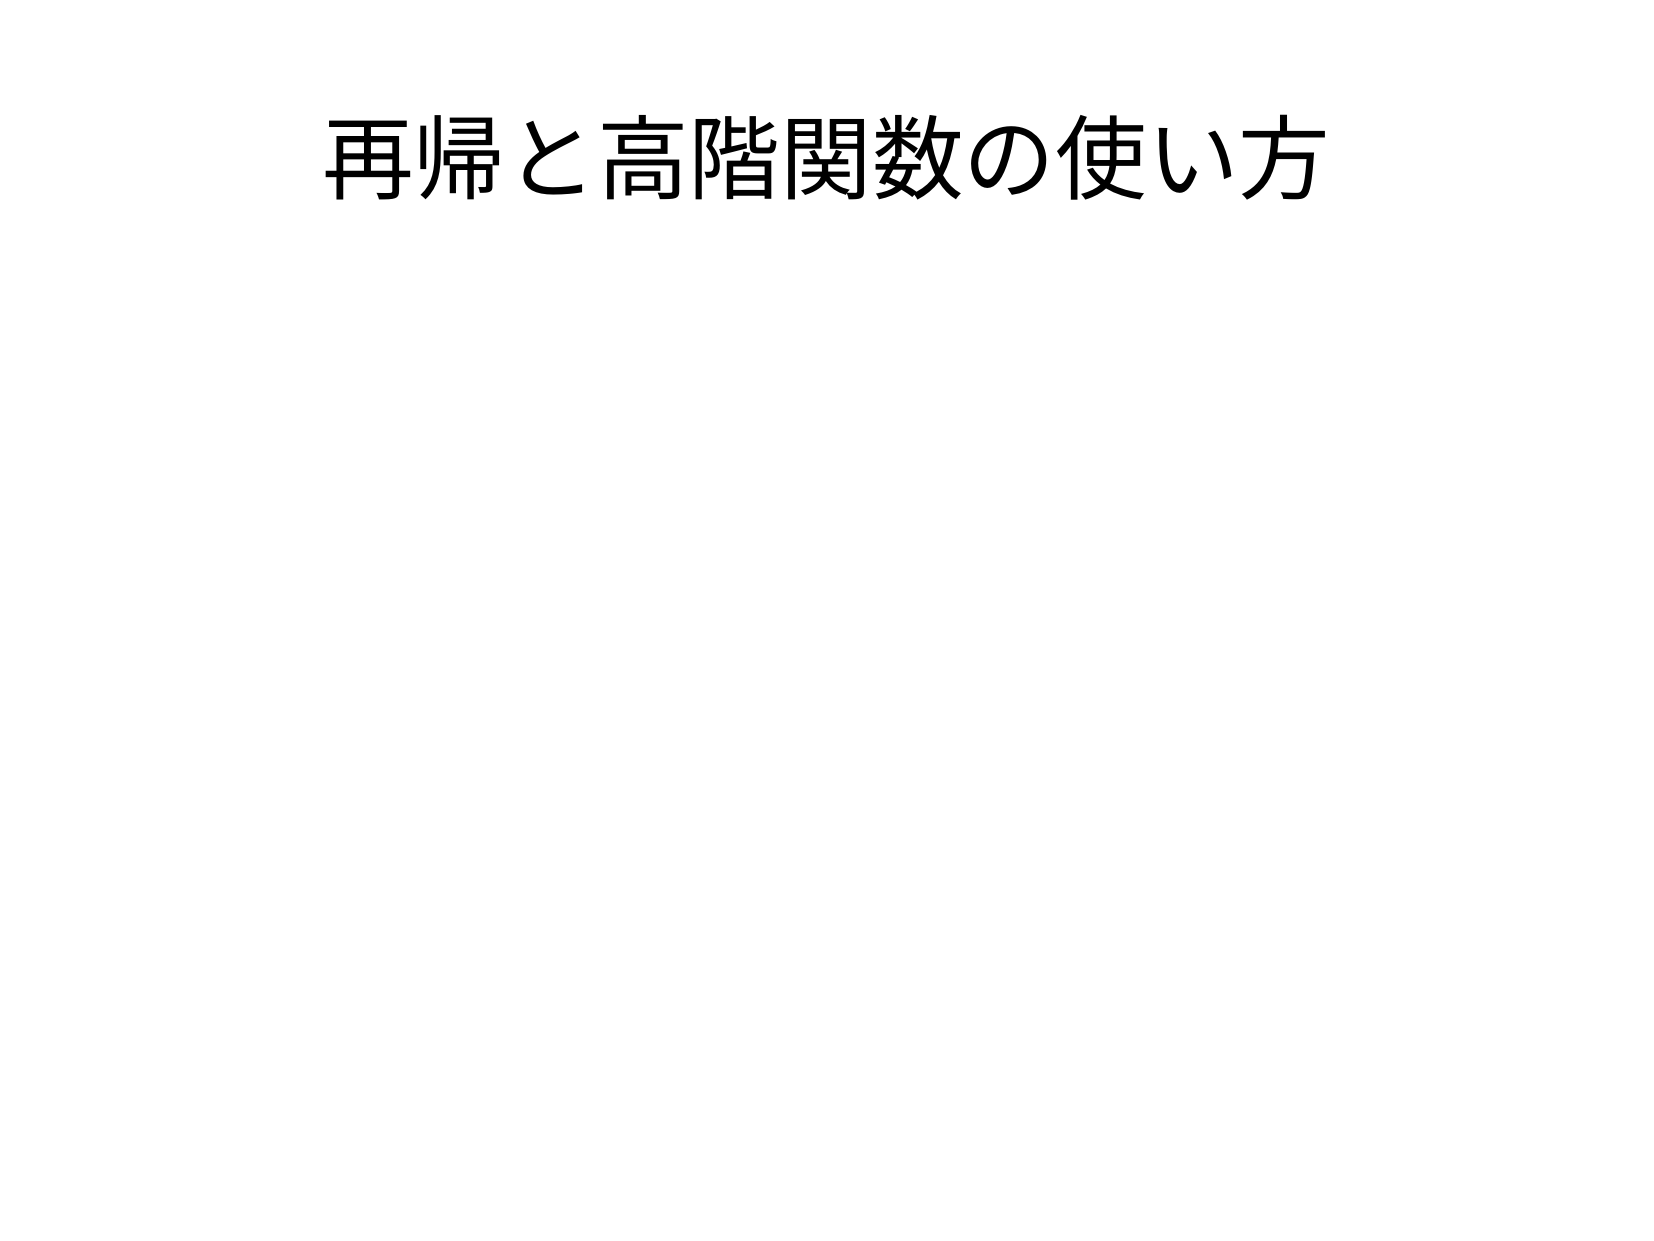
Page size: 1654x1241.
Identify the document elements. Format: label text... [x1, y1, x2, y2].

title 再帰と高階関数の使い方 [82, 49, 1571, 257]
